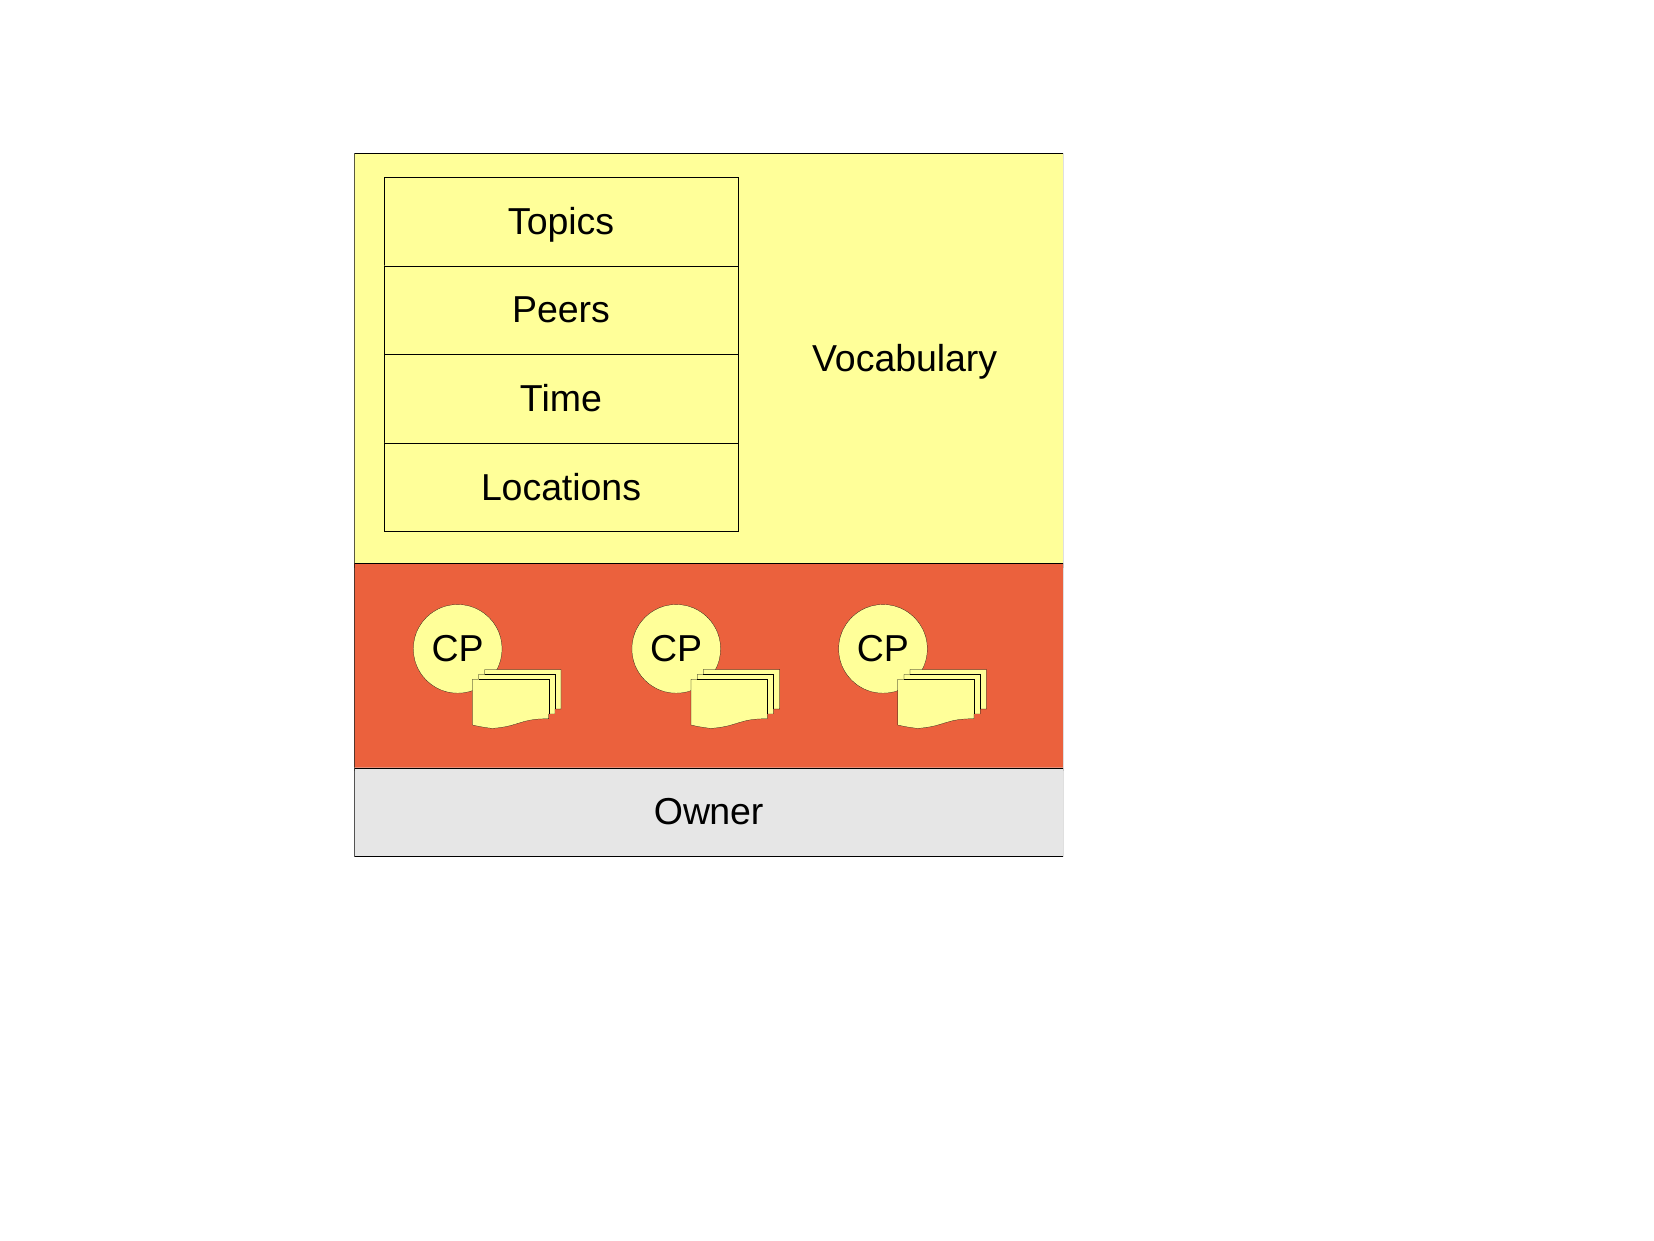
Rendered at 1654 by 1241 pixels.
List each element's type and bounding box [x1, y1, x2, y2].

picture [354, 153, 1064, 857]
